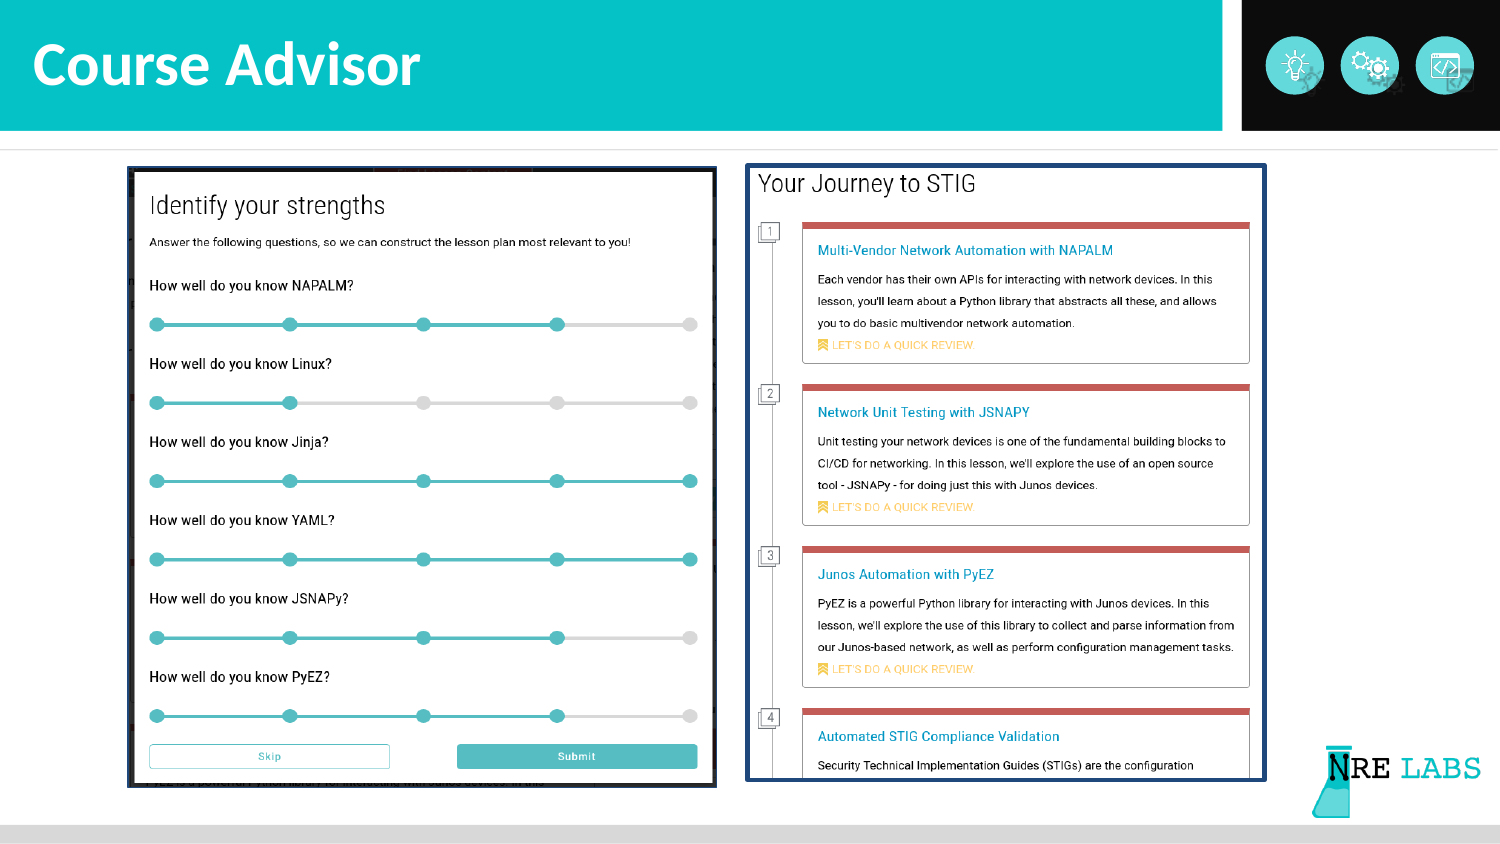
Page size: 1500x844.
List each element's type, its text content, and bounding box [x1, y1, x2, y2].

picture [1272, 42, 1318, 88]
picture [128, 167, 716, 787]
picture [1312, 735, 1500, 818]
picture [1347, 42, 1393, 88]
picture [1425, 45, 1465, 86]
list Course Advisor [18, 16, 1126, 105]
picture [750, 167, 1263, 778]
